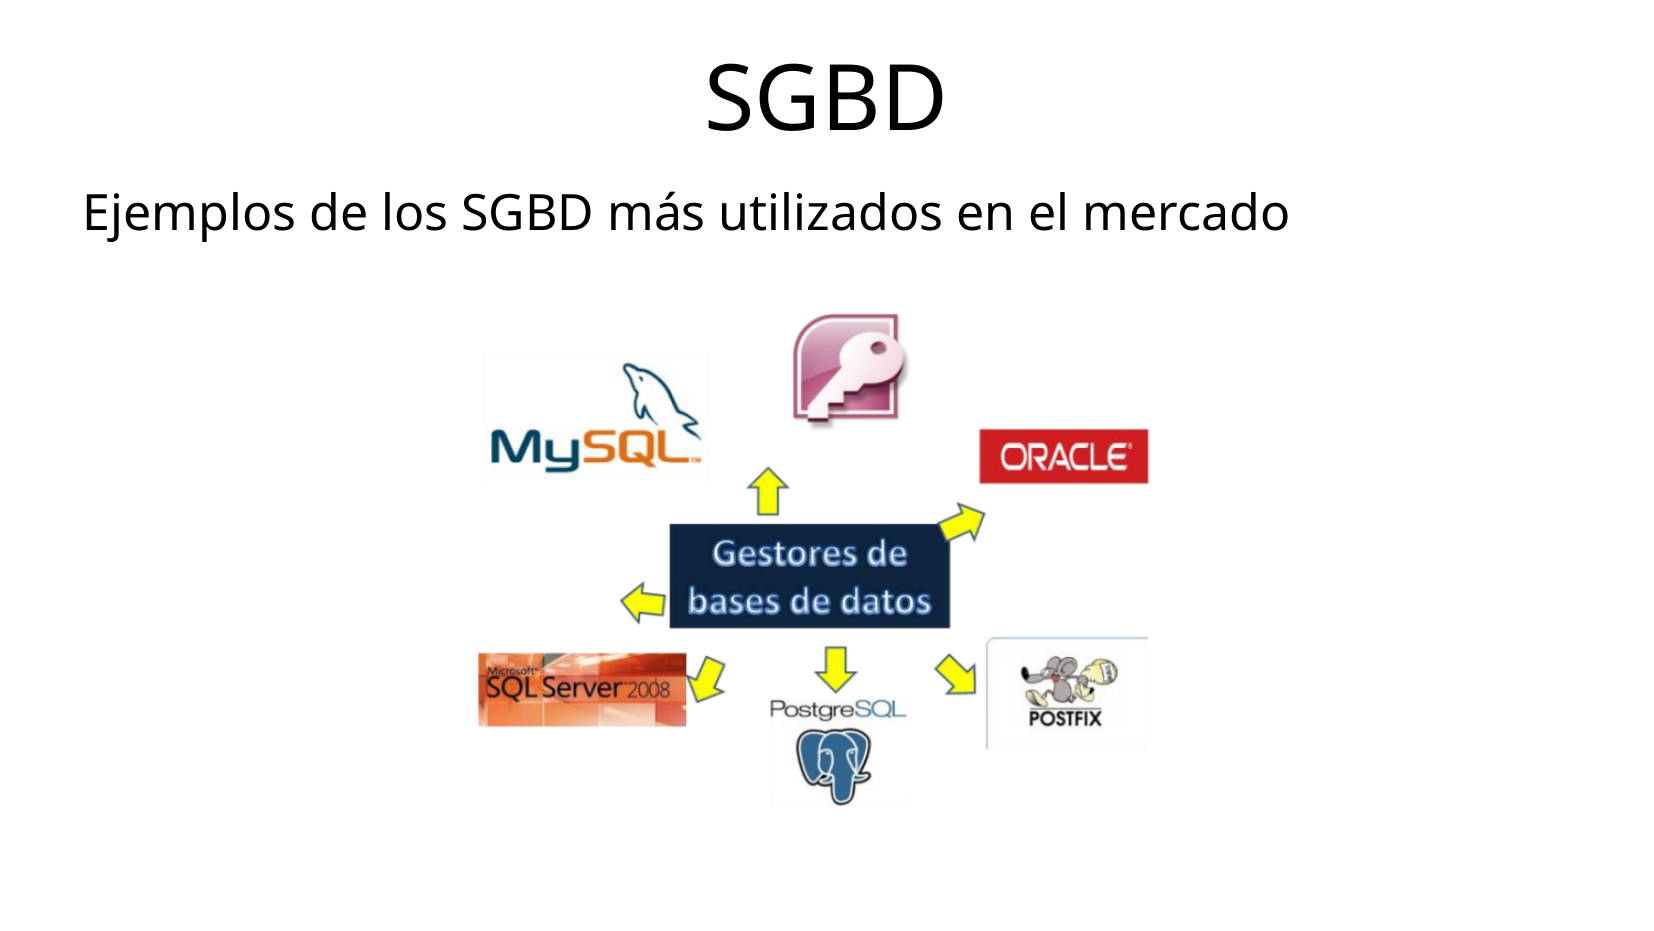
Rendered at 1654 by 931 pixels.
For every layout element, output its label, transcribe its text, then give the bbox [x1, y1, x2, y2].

title SGBD [82, 37, 1571, 154]
list Ejemplos de los SGBD más utilizados en el mercado [82, 177, 1571, 827]
picture [413, 282, 1241, 821]
